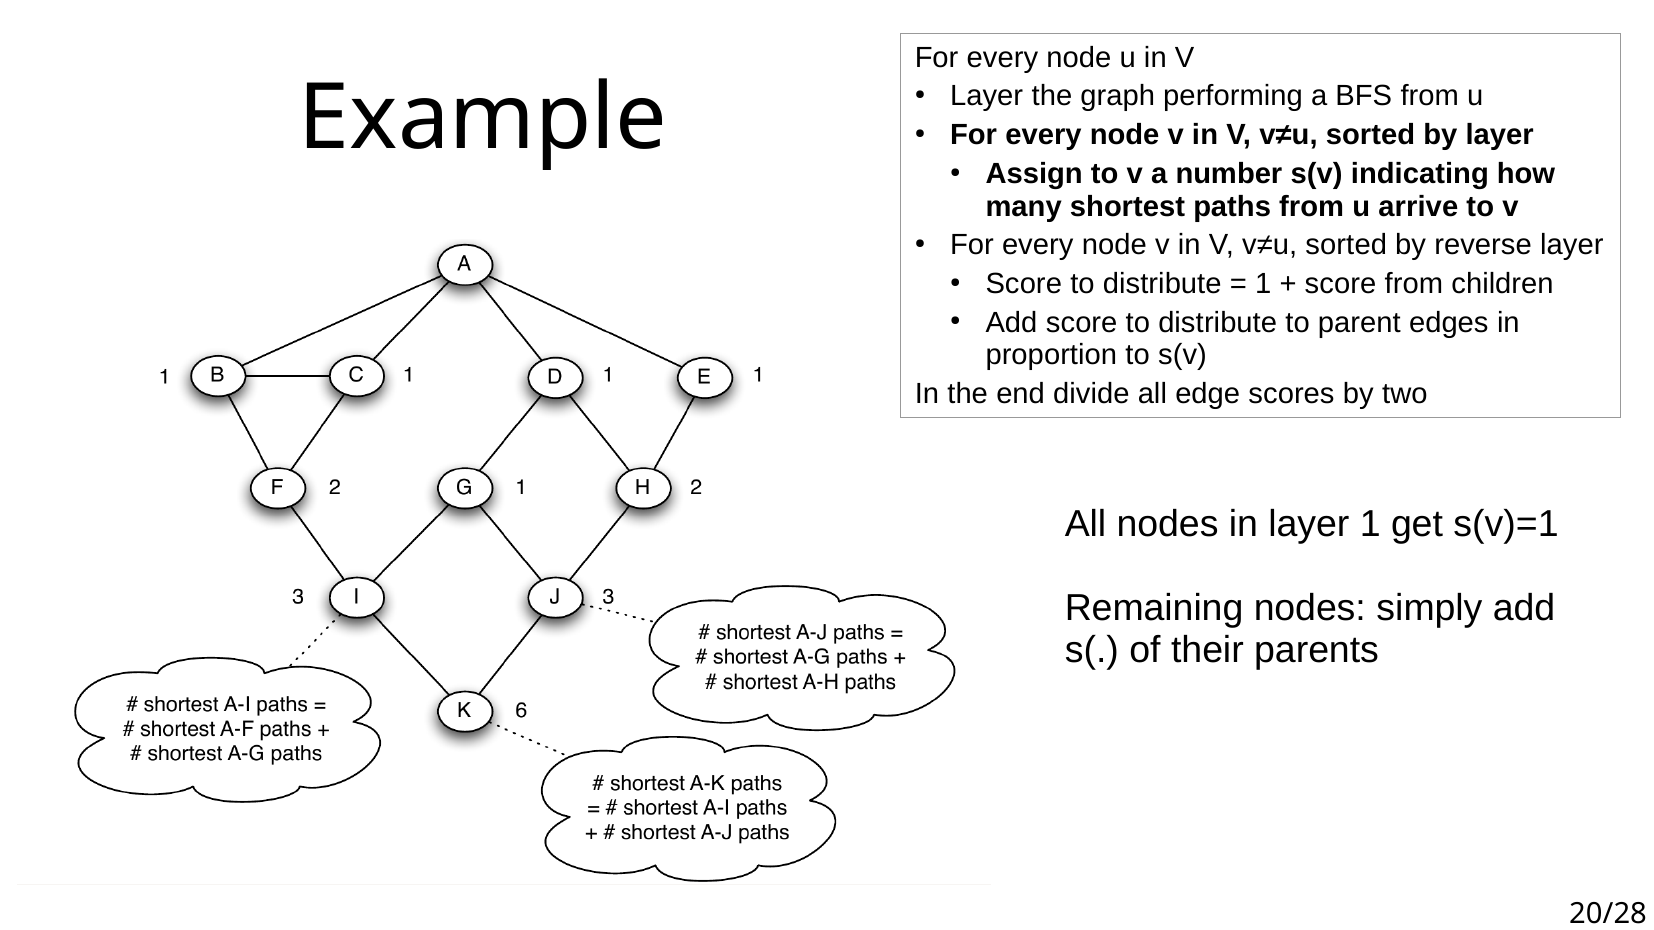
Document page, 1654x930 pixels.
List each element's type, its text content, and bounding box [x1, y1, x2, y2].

title Example [29, 1, 937, 225]
text_box For every node u in V Layer the graph performing a BFS from u For every node v in V, v≠u, sorted by layer Assign to v a number s(v) indicating how many shortest paths from u arrive to v For every node v in V, v≠u, sorted by reverse layer Score to distribute = 1 + score from children Add score to distribute to parent edges in proportion to s(v) In the end divide all edge scores by two [900, 33, 1621, 418]
text_box All nodes in layer 1 get s(v)=1 Remaining nodes: simply add s(.) of their parents [1050, 494, 1621, 678]
picture [17, 239, 991, 886]
